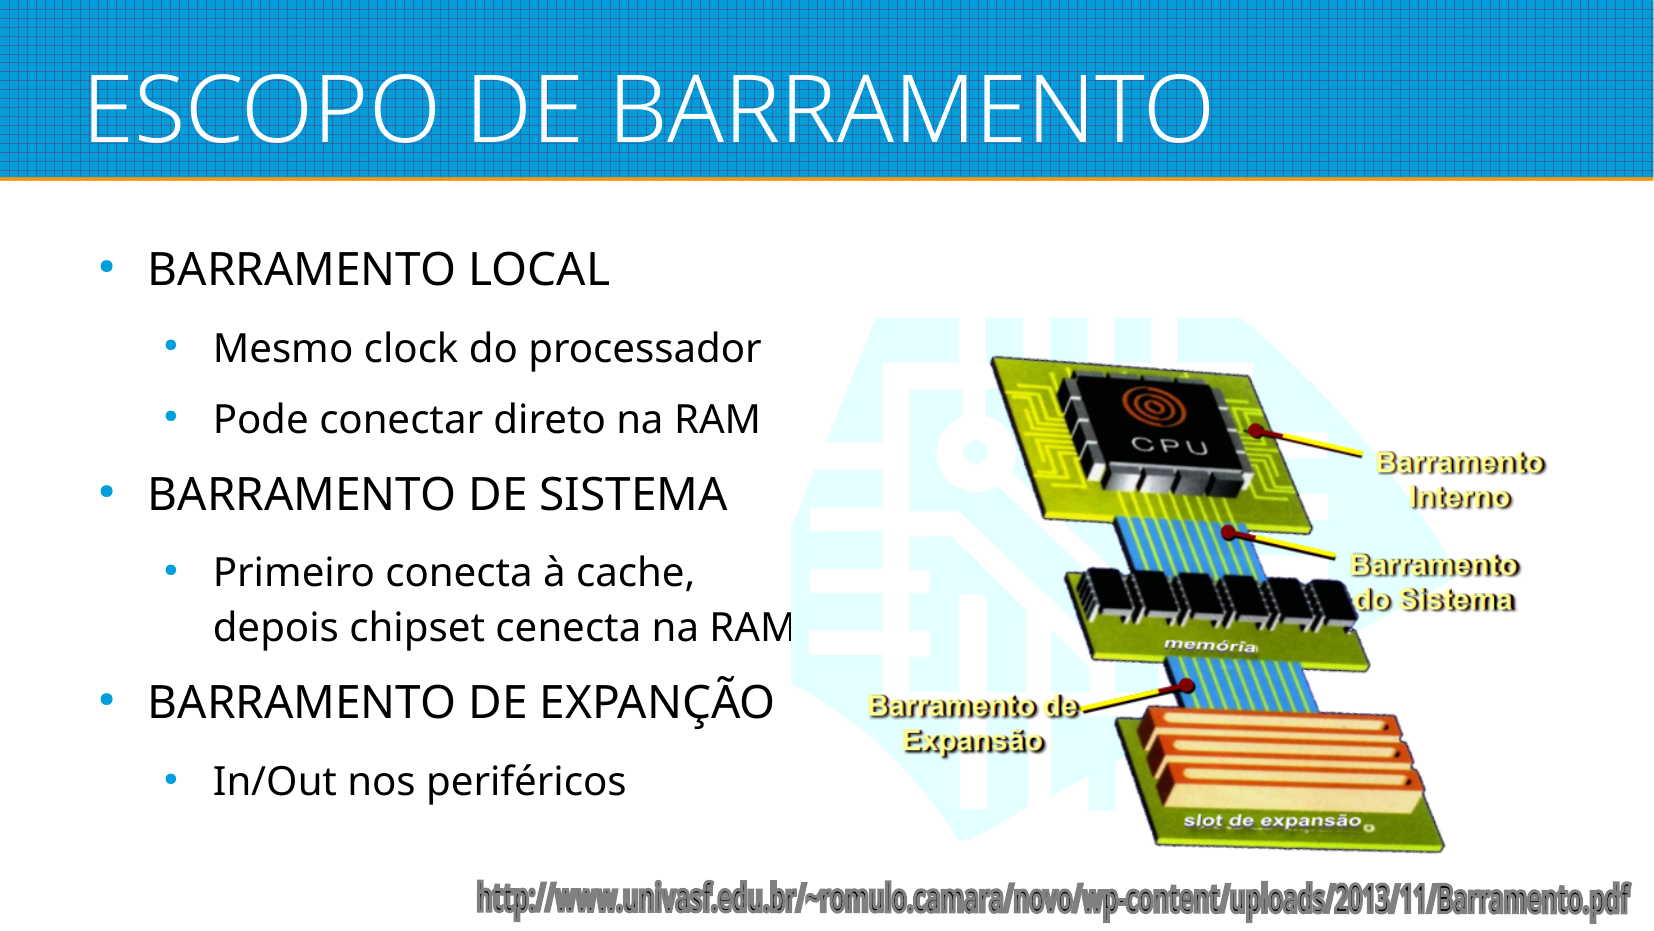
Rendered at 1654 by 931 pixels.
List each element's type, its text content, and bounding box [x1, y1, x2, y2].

list BARRAMENTO LOCAL Mesmo clock do processador Pode conectar direto na RAM BARRAMENTO DE SISTEMA Primeiro conecta à cache, depois chipset cenecta na RAM BARRAMENTO DE EXPANÇÃO In/Out nos periféricos [82, 236, 1563, 811]
title ESCOPO DE BARRAMENTO [82, 14, 1571, 171]
picture [791, 318, 1648, 880]
text_box http://www.univasf.edu.br/~romulo.camara/novo/wp-content/uploads/2013/11/Barramento.pdf [545, 883, 617, 912]
